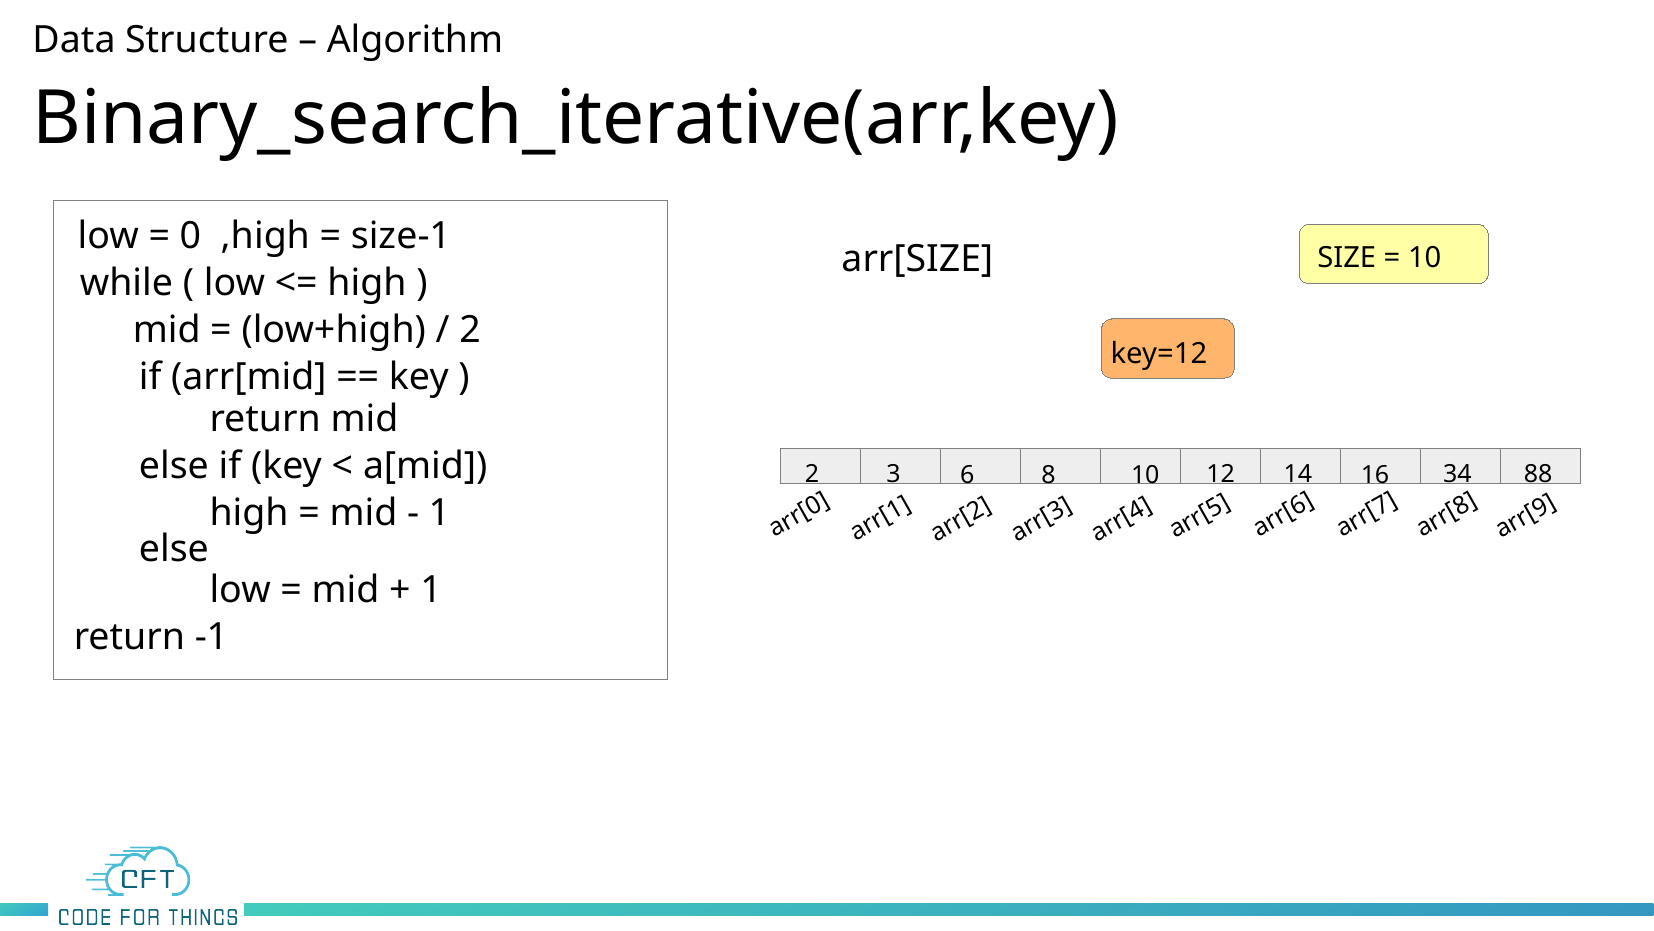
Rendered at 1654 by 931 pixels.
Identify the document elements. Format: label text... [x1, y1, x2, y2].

text_box 2 [790, 448, 844, 493]
text_box [1299, 224, 1489, 284]
text_box 12 [1191, 448, 1254, 493]
text_box 3 [871, 448, 925, 493]
text_box 14 [1269, 448, 1331, 500]
text_box 8 [1026, 449, 1089, 494]
text_box if (arr[mid] == key ) [124, 342, 550, 401]
text_box [925, 448, 1191, 484]
text_box else if (key < a[mid]) [124, 431, 621, 490]
text_box [53, 200, 668, 680]
text_box arr[3] [986, 491, 1104, 568]
text_box SIZE = 10 [1302, 228, 1483, 278]
text_box low = 0 ,high = size-1 [53, 200, 609, 260]
text_box arr[4] [1074, 492, 1179, 562]
text_box 16 [1346, 449, 1420, 501]
text_box arr[9] [1471, 456, 1602, 560]
text_box [1102, 318, 1233, 324]
text_box key=12 [1095, 324, 1241, 409]
text_box arr[2] [906, 488, 1016, 563]
text_box arr[0] [744, 484, 857, 558]
text_box 34 [1428, 448, 1491, 500]
picture [59, 846, 237, 925]
text_box low = mid + 1 [194, 555, 621, 614]
text_box 6 [945, 449, 1007, 494]
text_box else [124, 513, 243, 573]
text_box arr[SIZE] [826, 224, 1040, 291]
text_box 10 [1116, 449, 1181, 494]
text_box [1331, 448, 1428, 484]
text_box [1571, 448, 1581, 461]
text_box return mid [194, 383, 443, 443]
text_box arr[1] [826, 485, 935, 562]
text_box [1491, 448, 1509, 484]
text_box 88 [1509, 448, 1571, 500]
text_box [1254, 448, 1269, 484]
text_box arr[6] [1232, 484, 1362, 562]
text_box arr[7] [1318, 498, 1428, 562]
text_box arr[5] [1151, 484, 1267, 556]
text_box arr[8] [1399, 484, 1503, 559]
text_box [844, 448, 871, 484]
text_box return -1 [59, 602, 290, 662]
title Data Structure – Algorithm Binary_search_iterative(arr,key) [32, 0, 1595, 199]
text_box [780, 448, 790, 484]
text_box mid = (low+high) / 2 [118, 295, 603, 354]
text_box high = mid - 1 [194, 478, 621, 537]
text_box while ( low <= high ) [64, 260, 514, 307]
